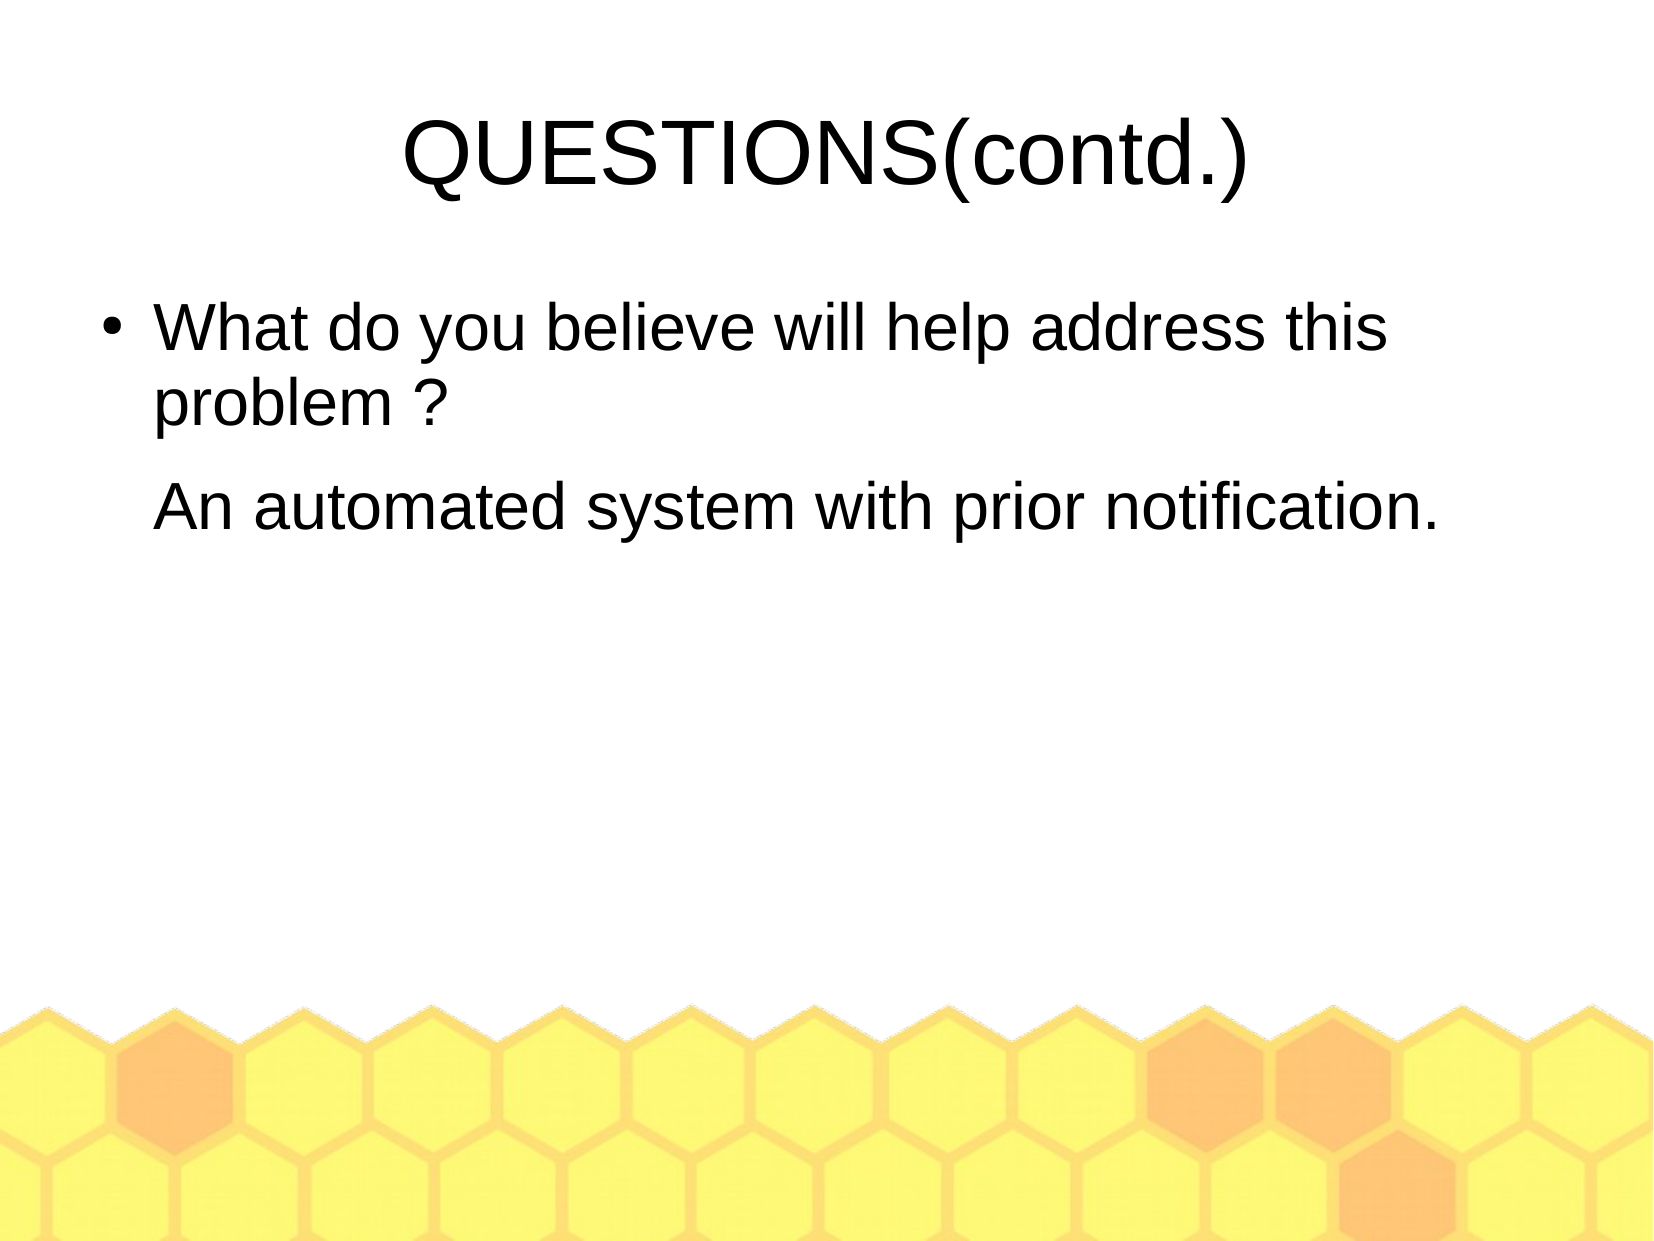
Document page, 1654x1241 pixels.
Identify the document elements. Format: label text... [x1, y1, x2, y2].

title QUESTIONS(contd.) [82, 49, 1571, 257]
list What do you believe will help address this problem ? An automated system with prior notification. [82, 290, 1571, 1010]
picture [0, 1001, 1654, 1241]
